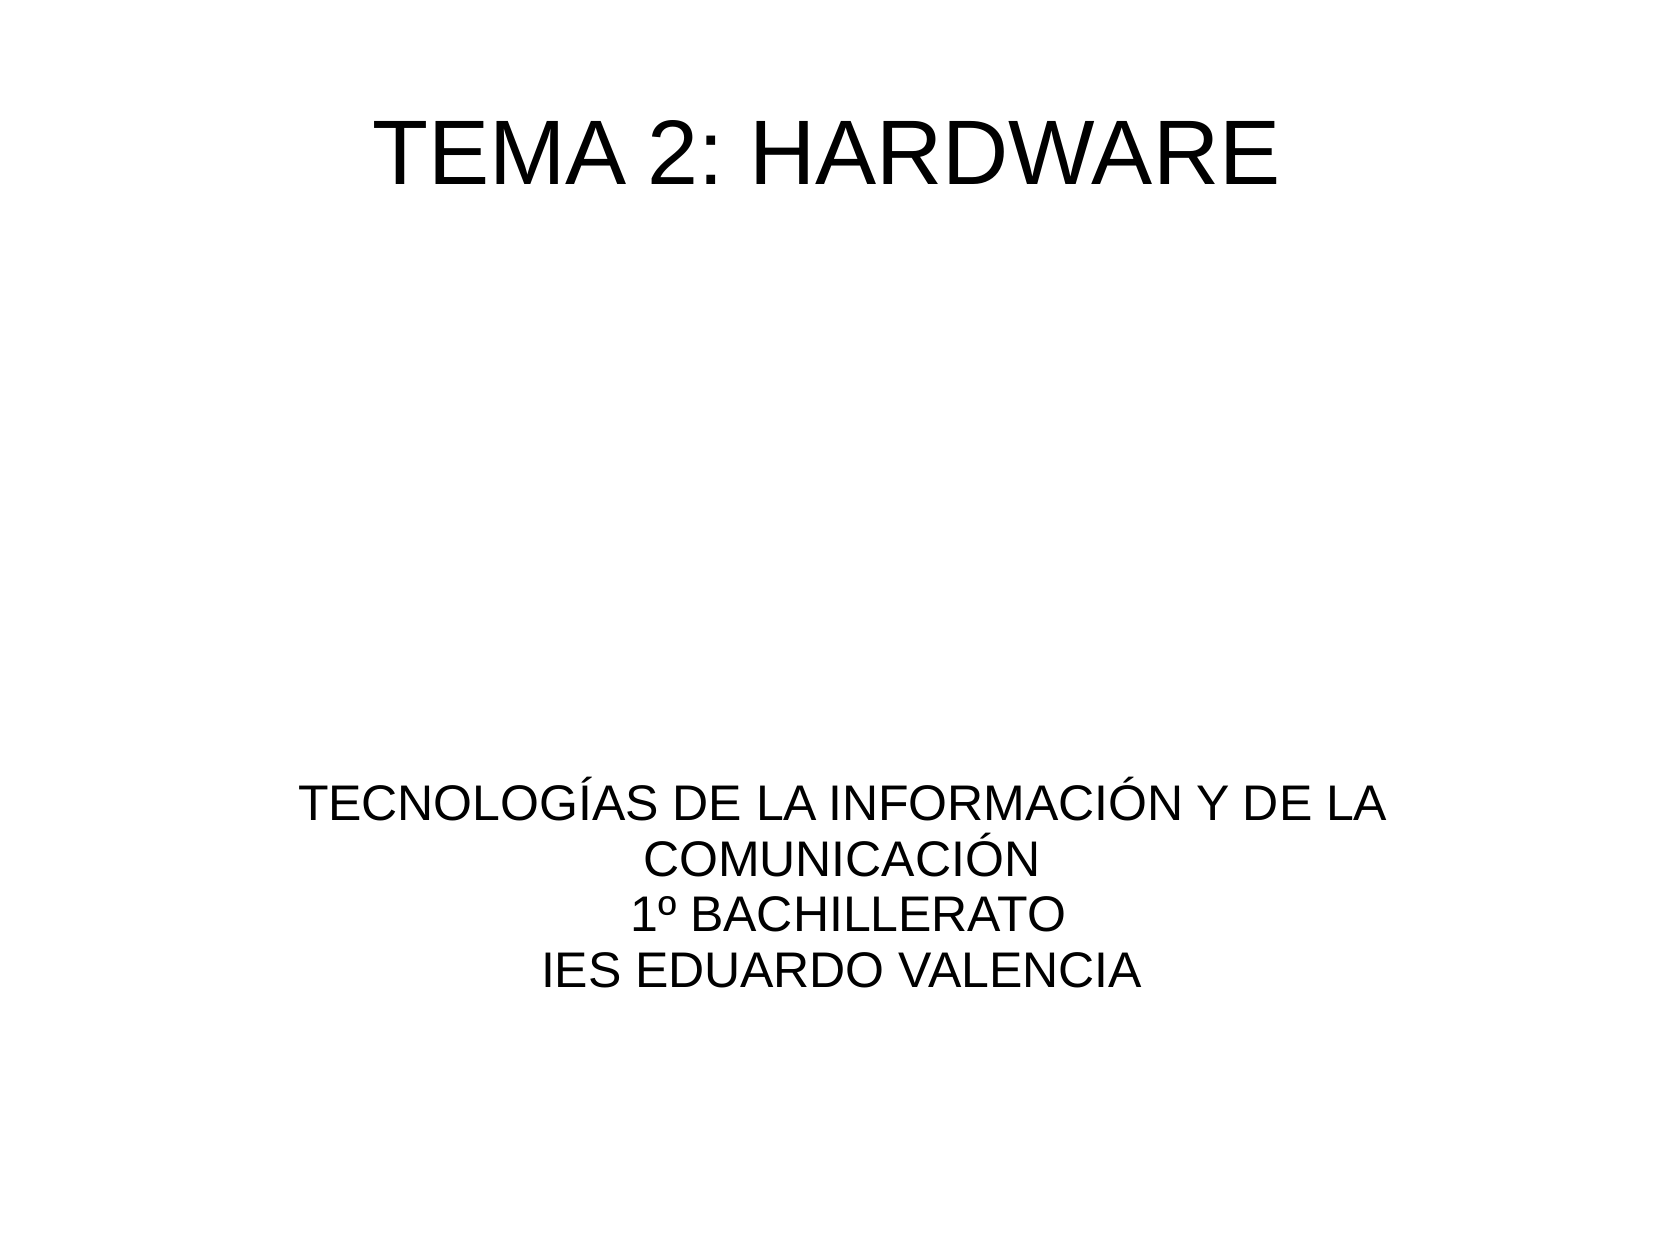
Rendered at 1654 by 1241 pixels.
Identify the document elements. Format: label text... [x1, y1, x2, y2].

title TEMA 2: HARDWARE [82, 56, 1571, 250]
text_box TECNOLOGÍAS DE LA INFORMACIÓN Y DE LA COMUNICACIÓN 1º BACHILLERATO IES EDUARDO VALENCIA [177, 767, 1506, 1006]
